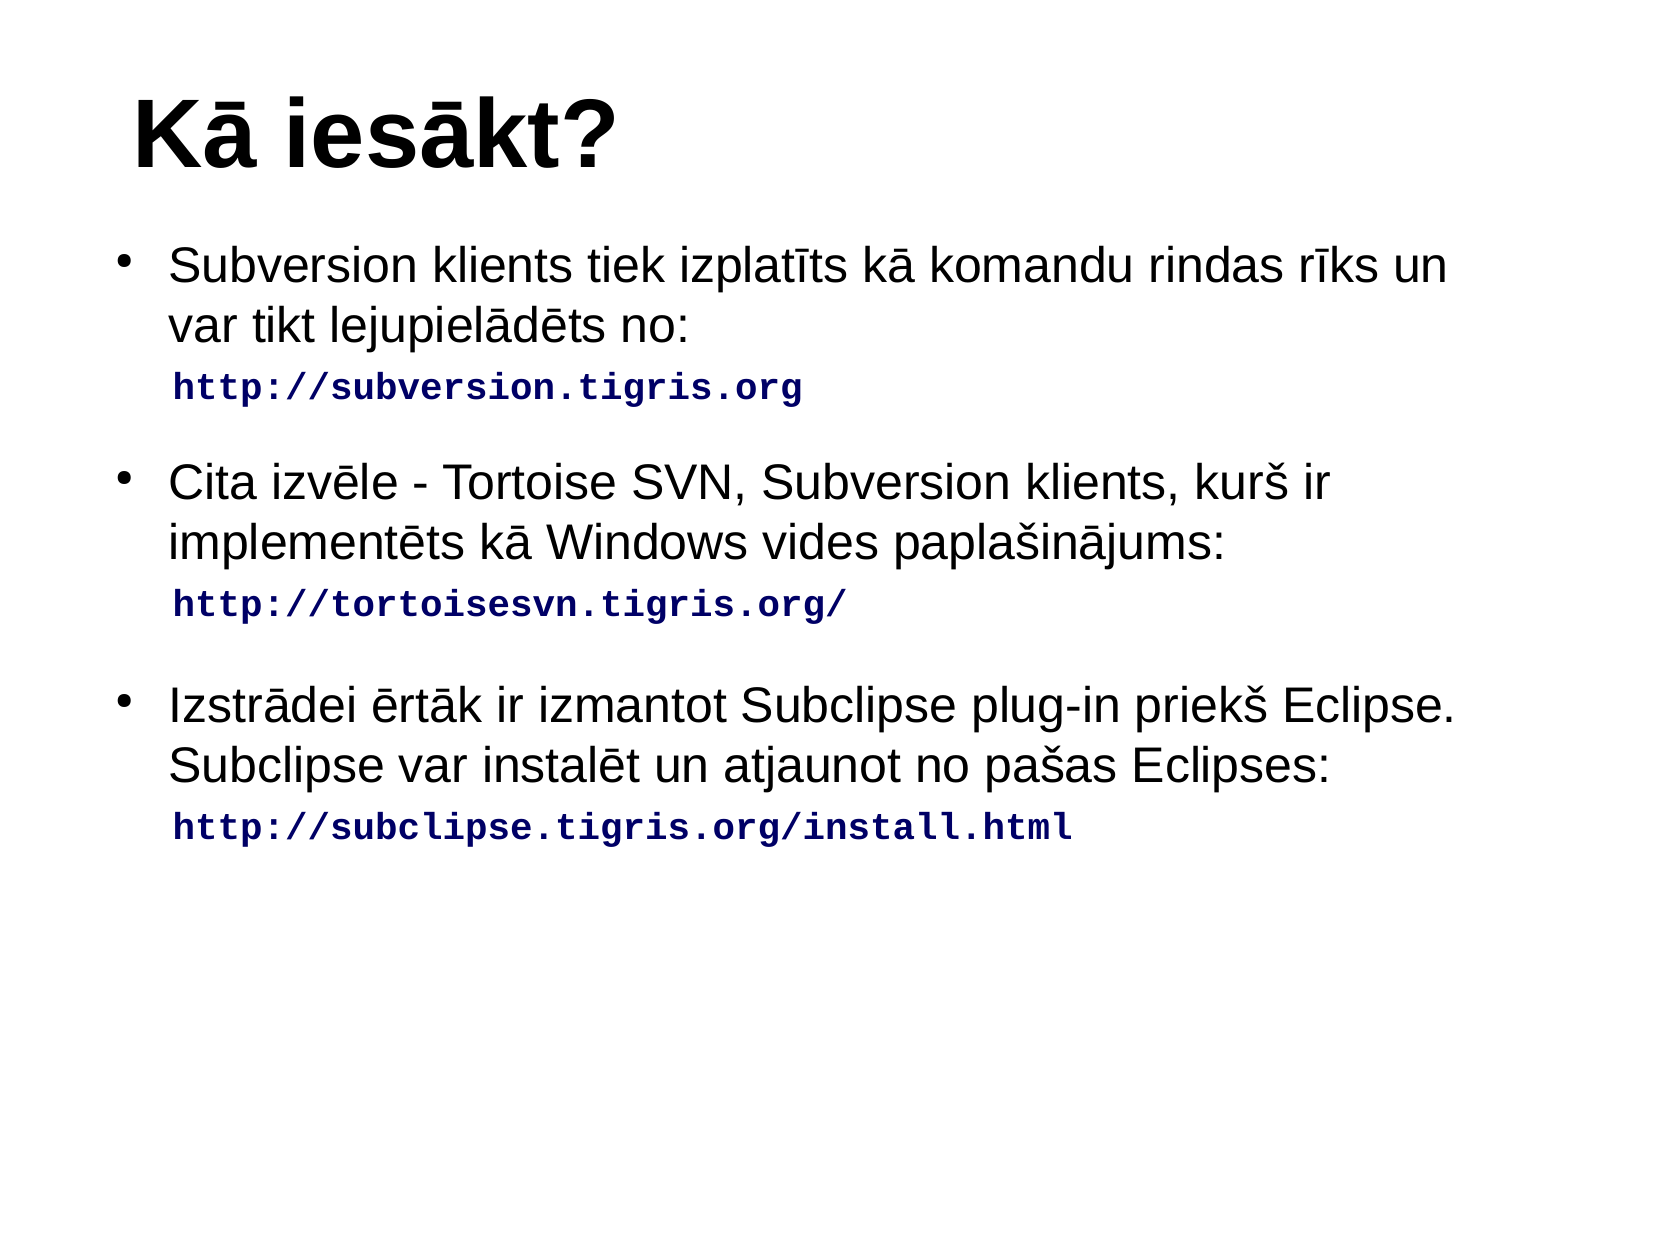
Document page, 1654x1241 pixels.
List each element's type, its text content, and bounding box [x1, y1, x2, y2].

list Subversion klients tiek izplatīts kā komandu rindas rīks un var tikt lejupielādēts no: http://subversion.tigris.org Cita izvēle - Tortoise SVN, Subversion klients, kurš ir implementēts kā Windows vides paplašinājums: http://tortoisesvn.tigris.org/ Izstrādei ērtāk ir izmantot Subclipse plug-in priekš Eclipse. Subclipse var instalēt un atjaunot no pašas Eclipses: http://subclipse.tigris.org/install.html [82, 225, 1538, 1186]
title Kā iesākt? [82, 49, 1571, 196]
